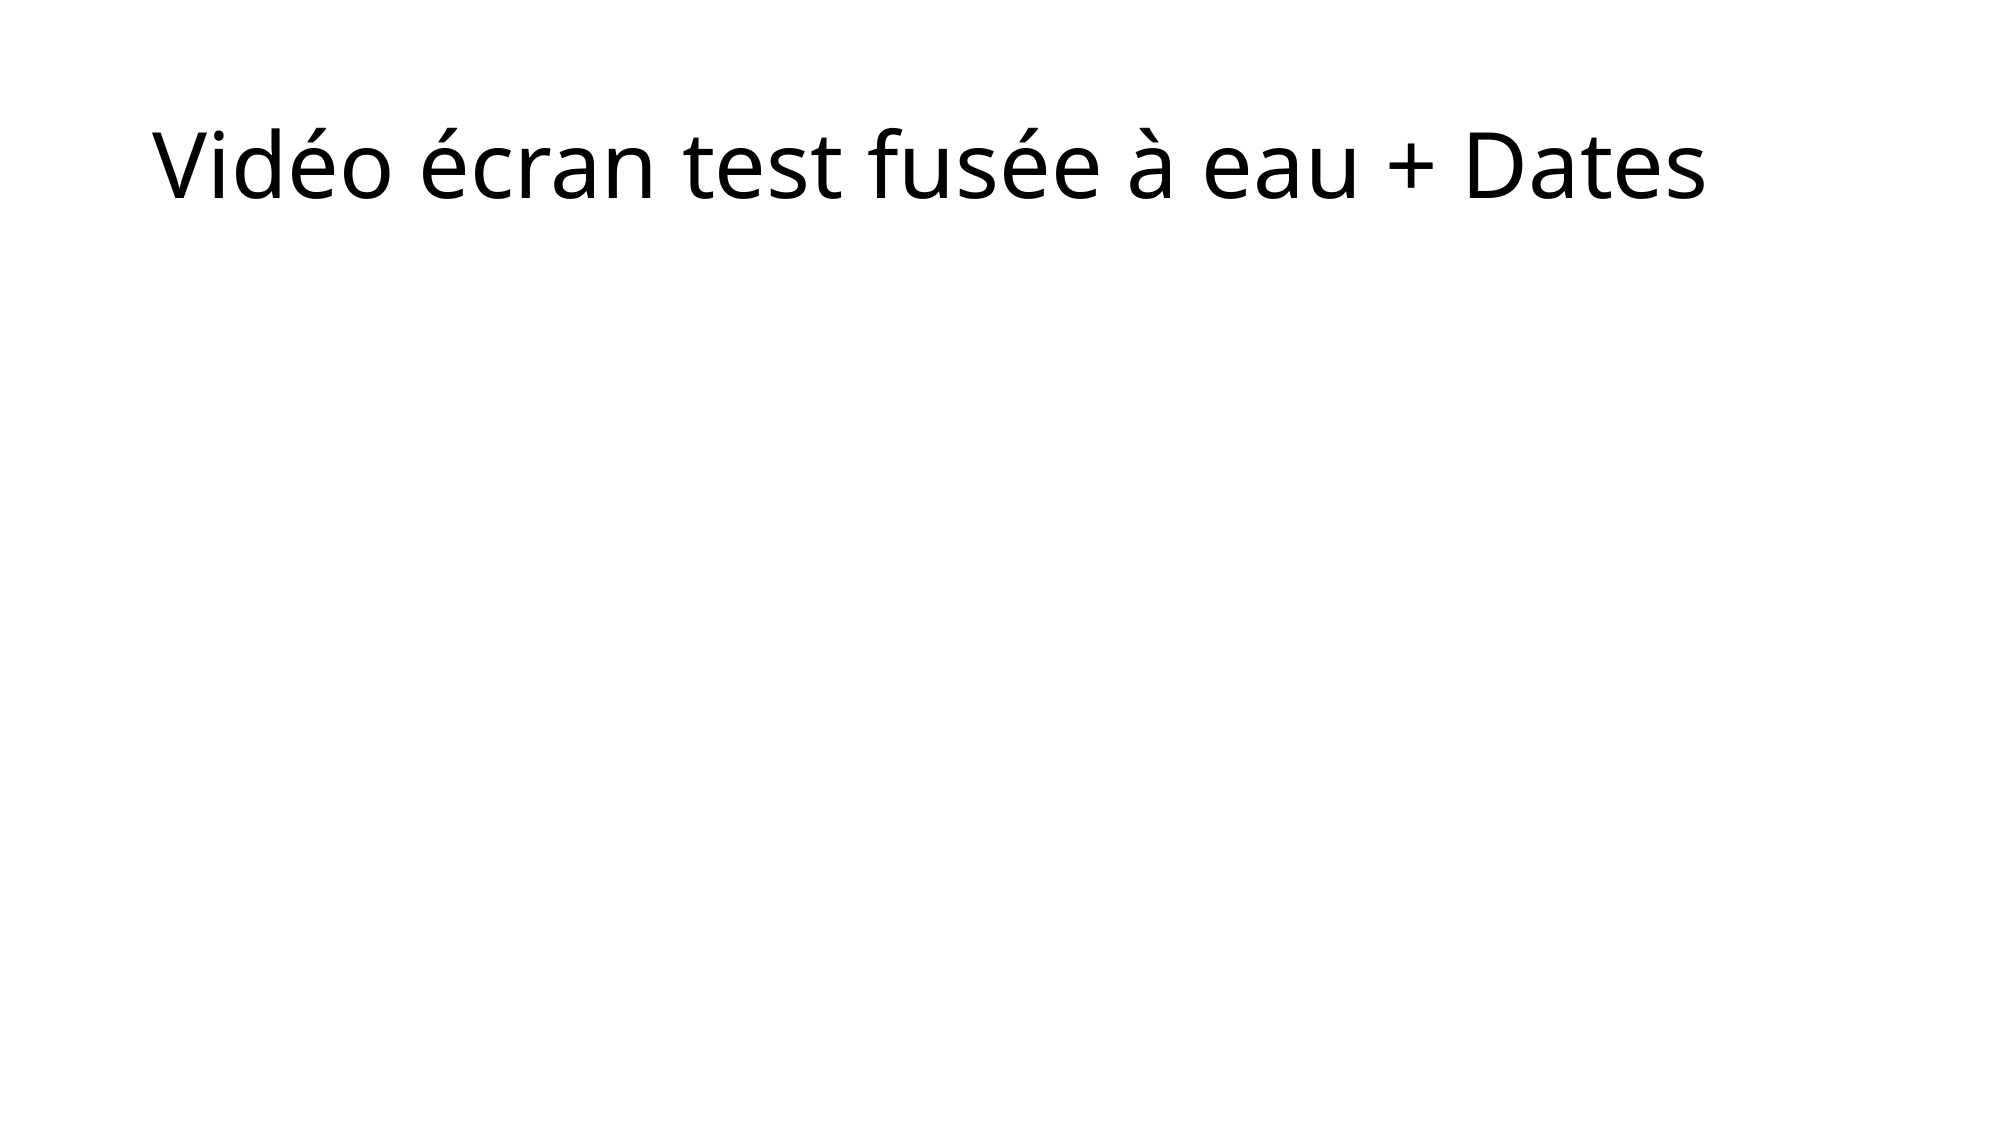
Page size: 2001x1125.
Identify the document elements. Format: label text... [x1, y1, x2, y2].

title Vidéo écran test fusée à eau + Dates [137, 59, 1863, 278]
